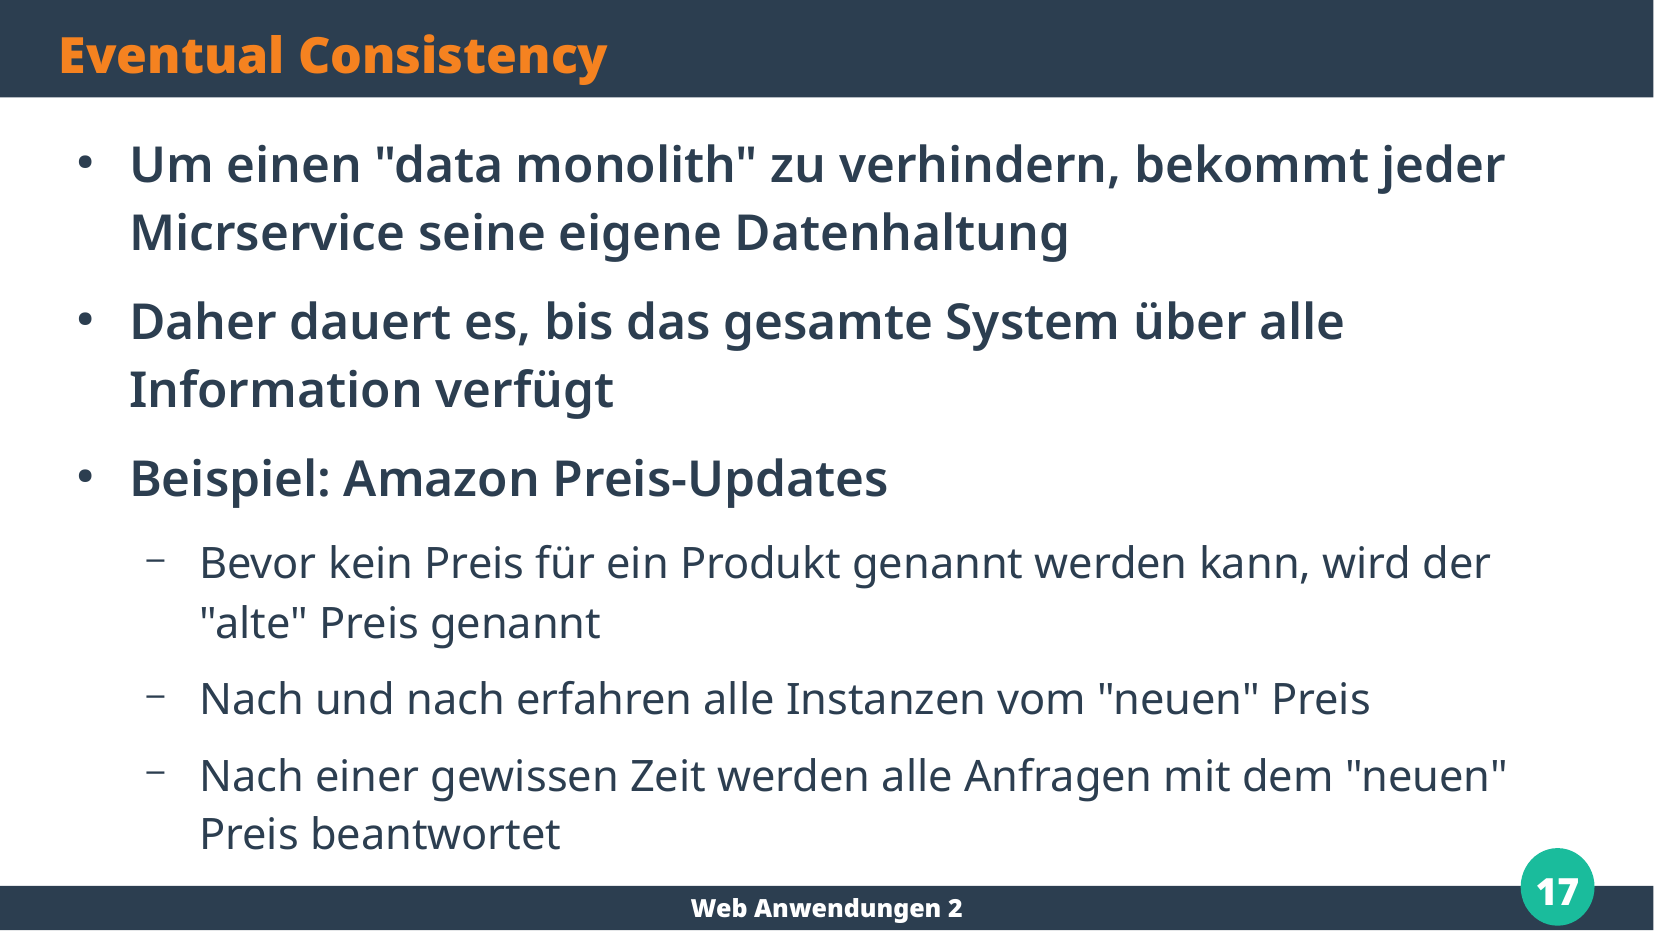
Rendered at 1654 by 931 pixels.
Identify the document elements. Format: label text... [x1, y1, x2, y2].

list Um einen "data monolith" zu verhindern, bekommt jeder Micrservice seine eigene Datenhaltung Daher dauert es, bis das gesamte System über alle Information verfügt Beispiel: Amazon Preis-Updates Bevor kein Preis für ein Produkt genannt werden kann, wird der "alte" Preis genannt Nach und nach erfahren alle Instanzen vom "neuen" Preis Nach einer gewissen Zeit werden alle Anfragen mit dem "neuen" Preis beantwortet [59, 129, 1595, 864]
title Eventual Consistency [59, 8, 1595, 89]
